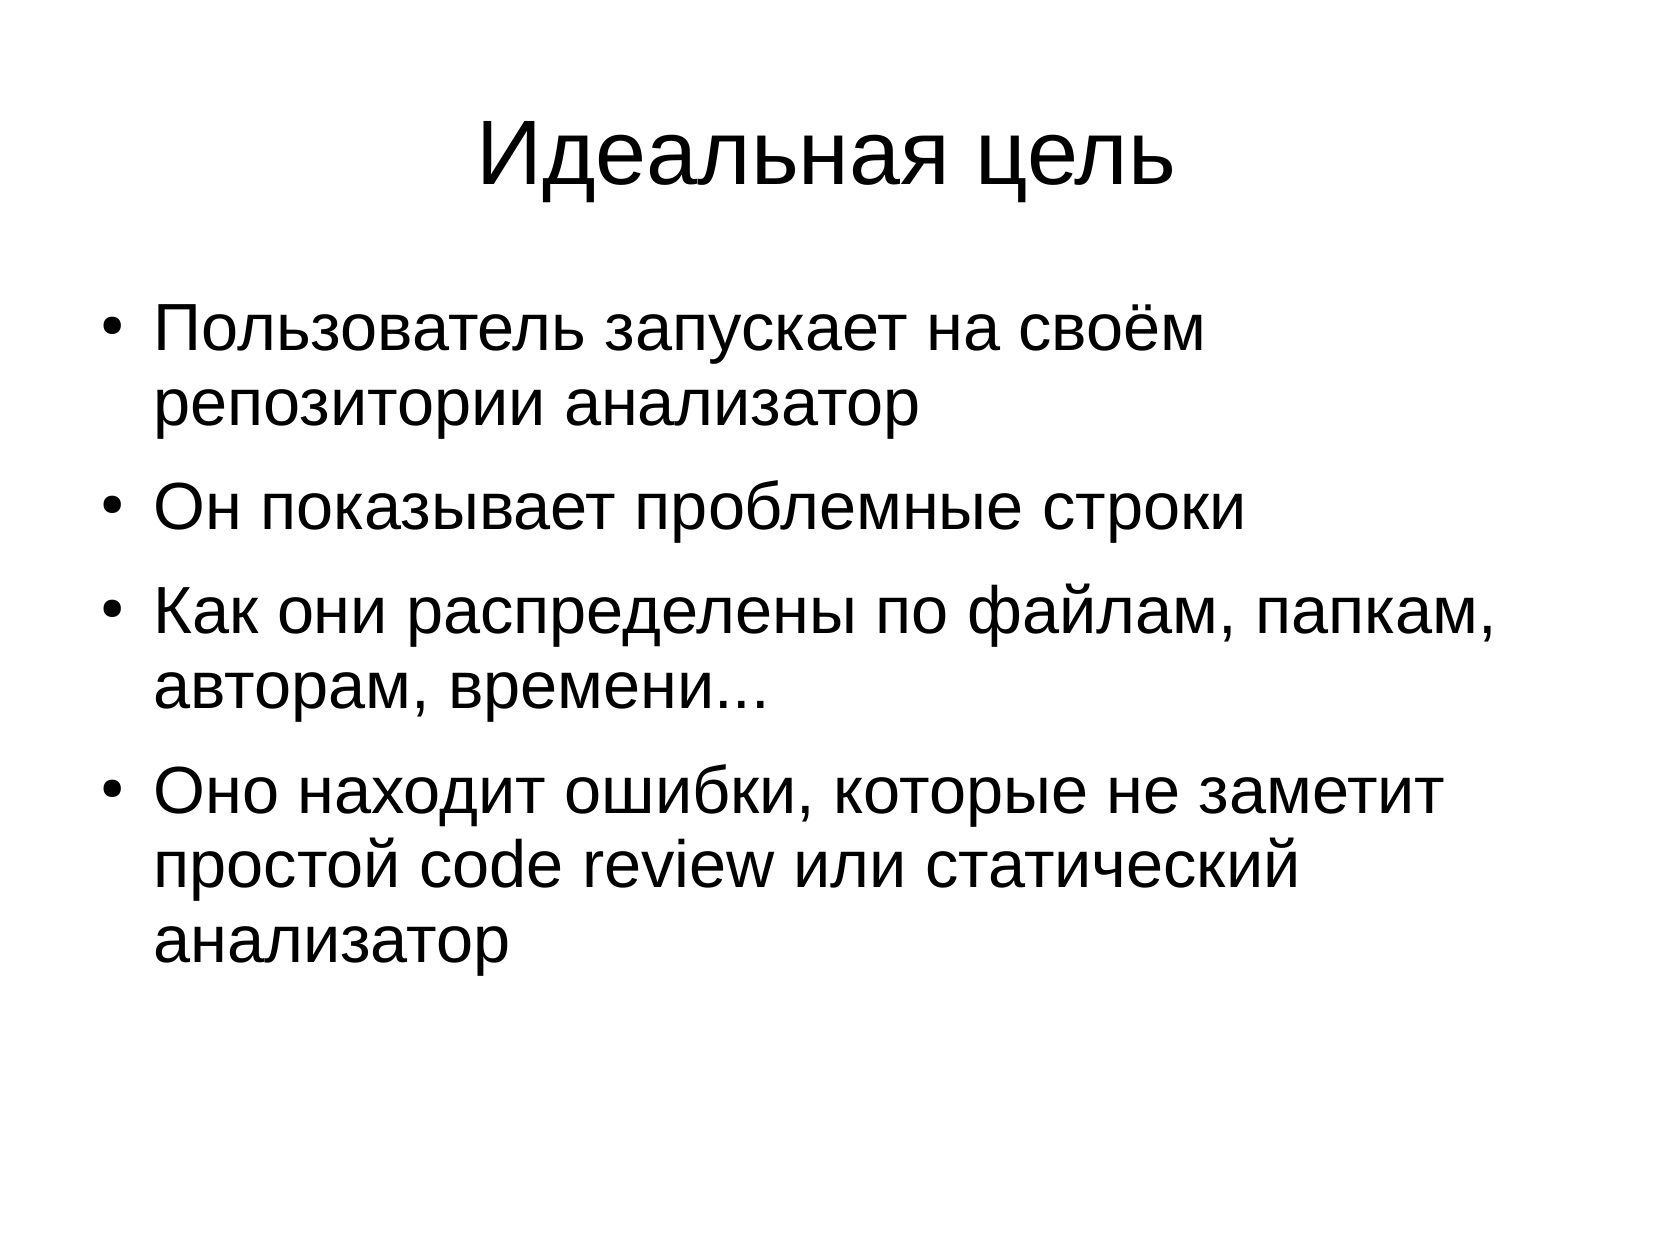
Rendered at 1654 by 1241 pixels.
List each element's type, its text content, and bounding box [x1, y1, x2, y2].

title Идеальная цель [82, 49, 1571, 257]
list Пользователь запускает на своём репозитории анализатор Он показывает проблемные строки Как они распределены по файлам, папкам, авторам, времени... Оно находит ошибки, которые не заметит простой code review или статический анализатор [82, 290, 1571, 1010]
